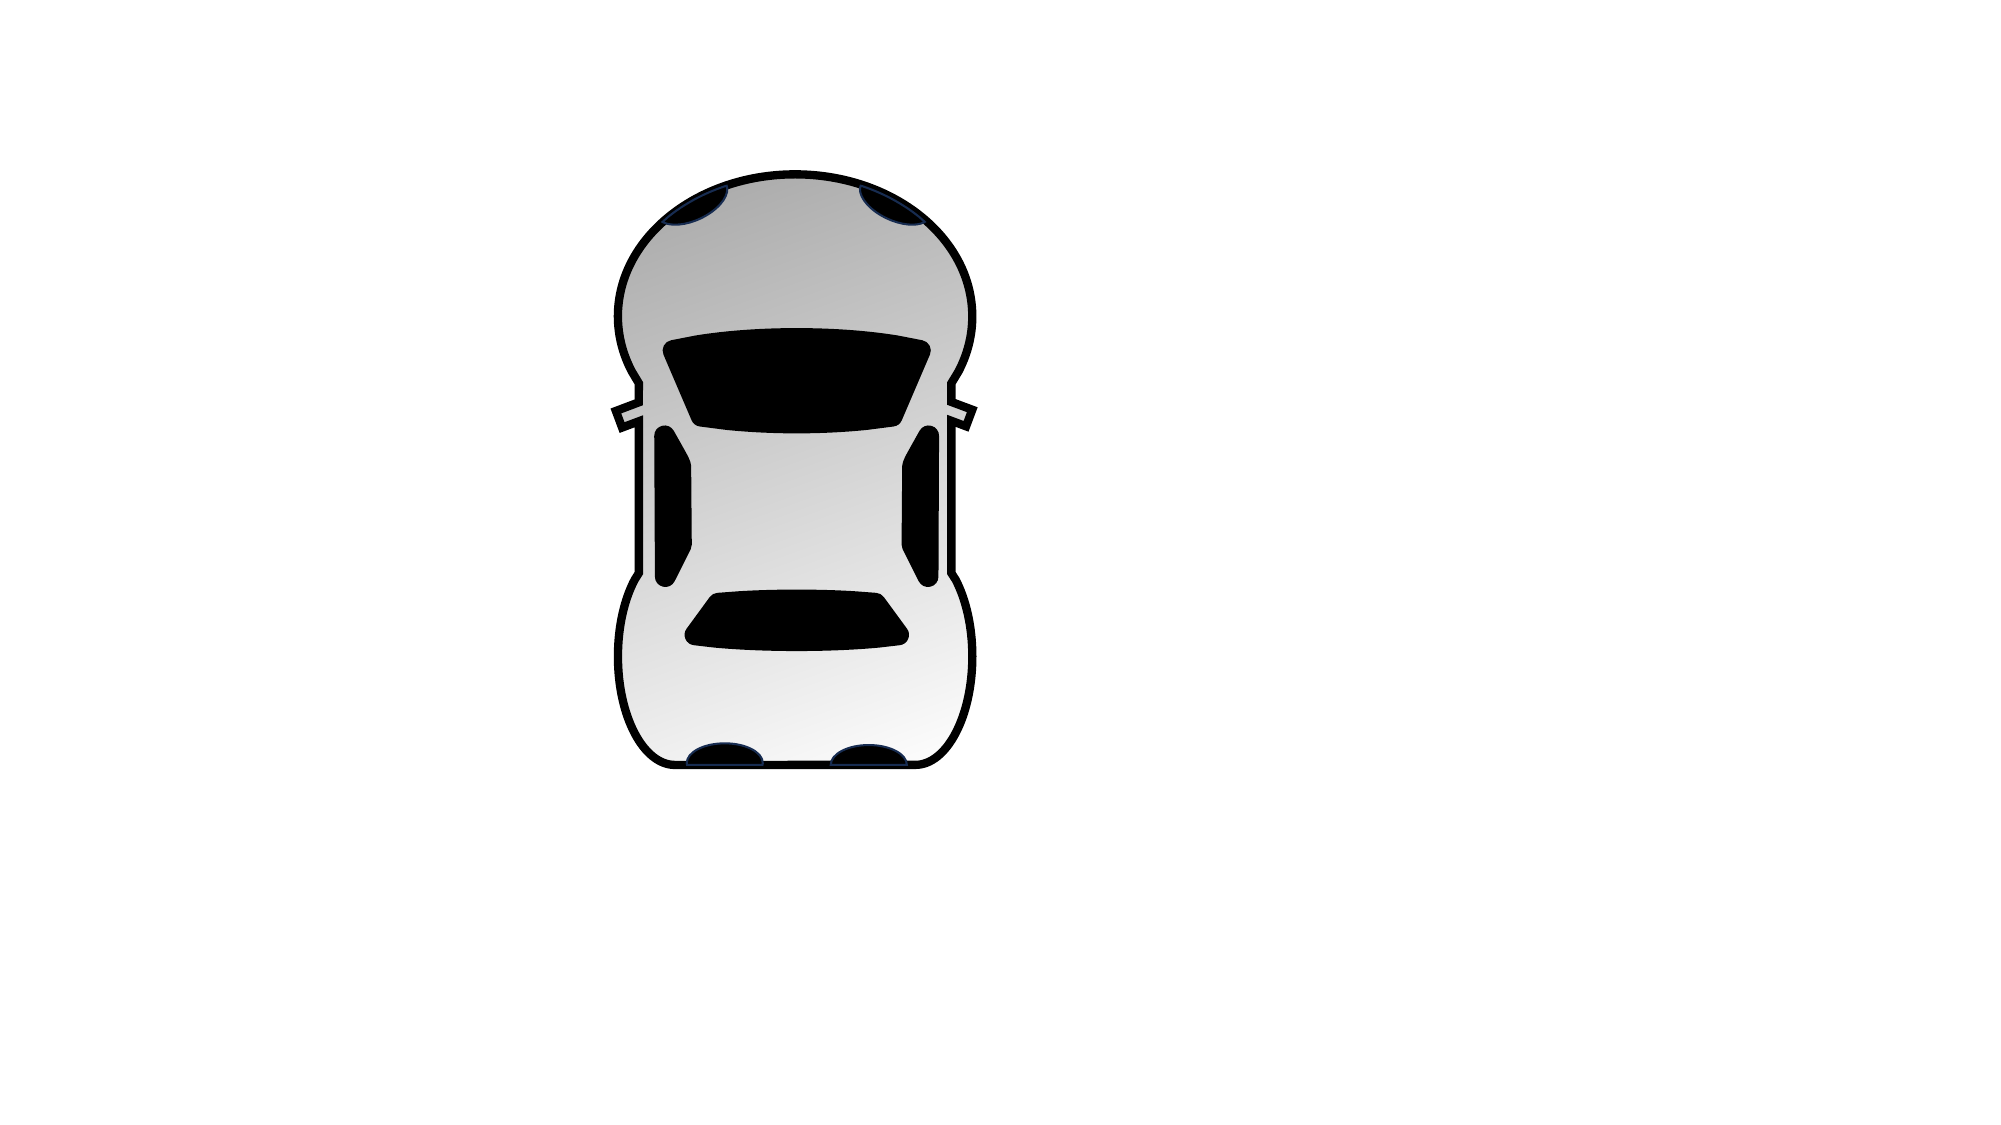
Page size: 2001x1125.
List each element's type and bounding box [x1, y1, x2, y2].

text_box [615, 174, 973, 765]
